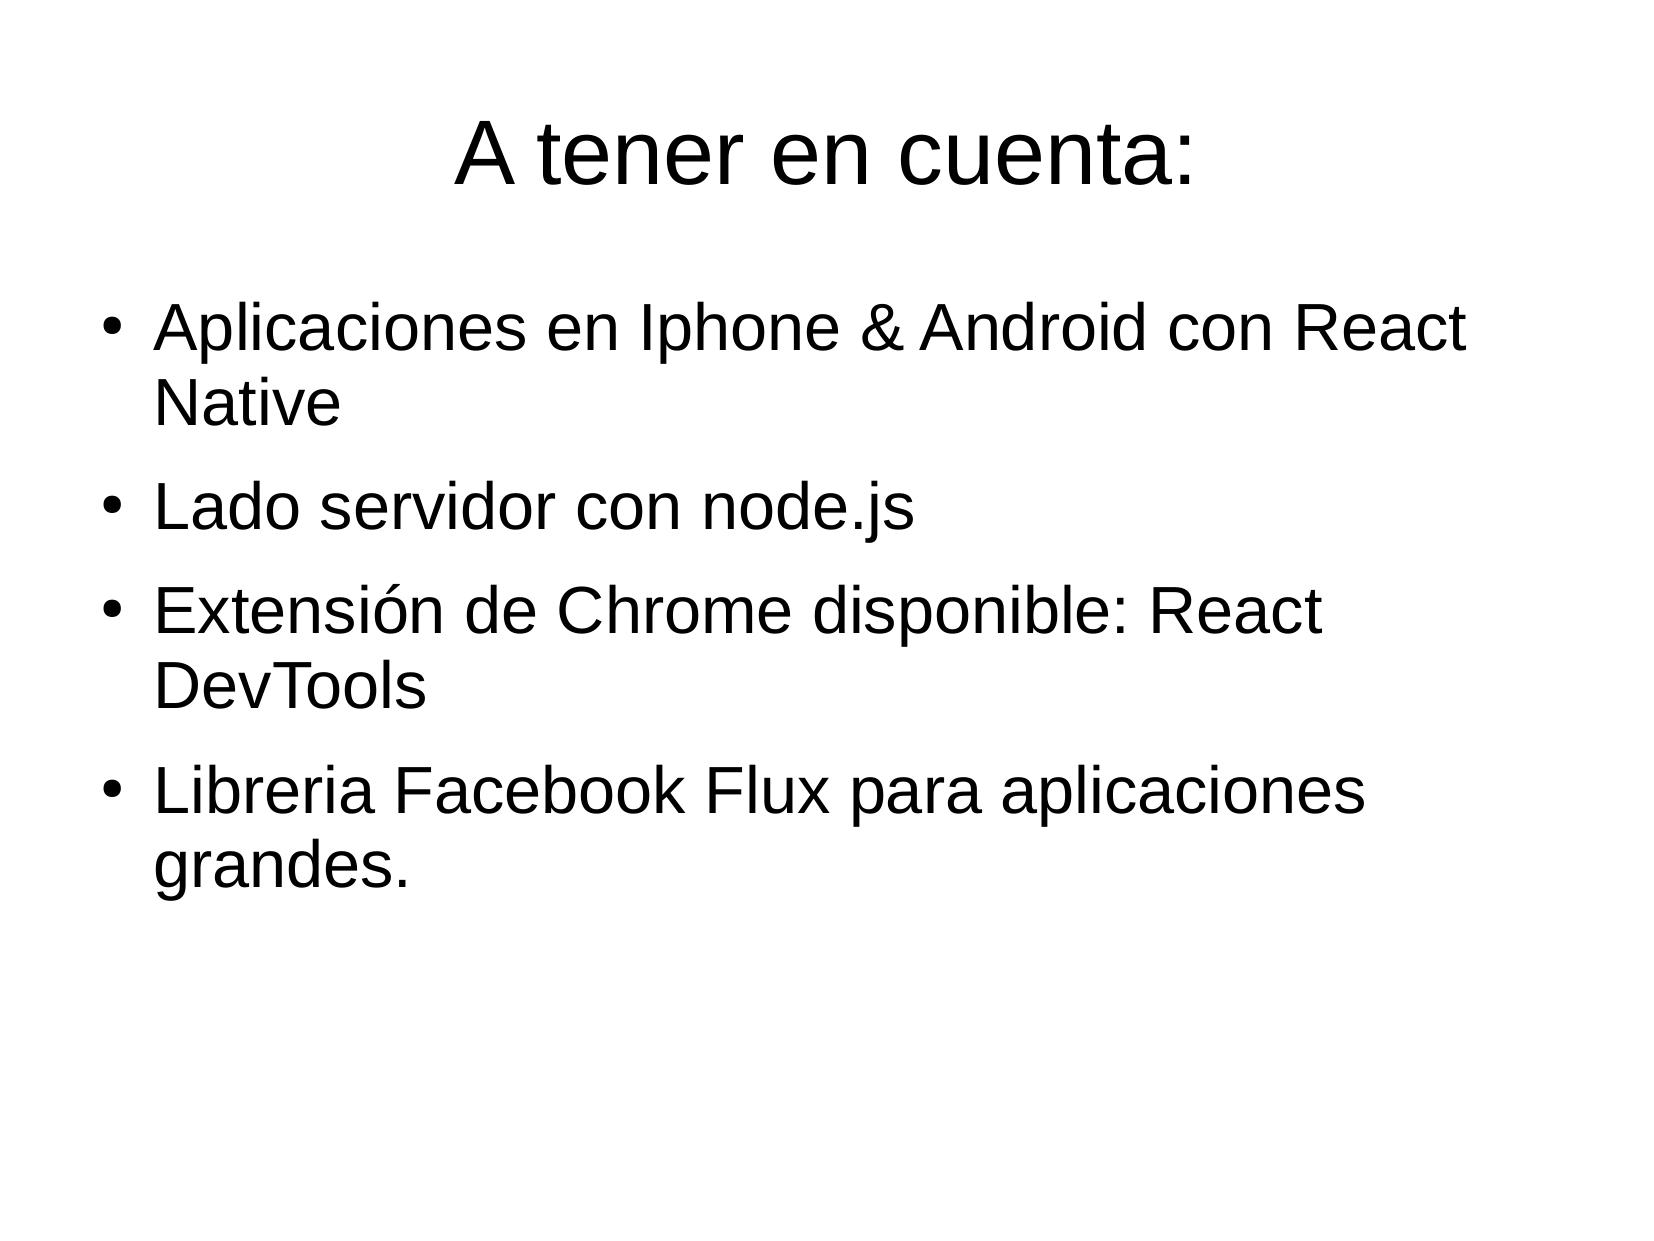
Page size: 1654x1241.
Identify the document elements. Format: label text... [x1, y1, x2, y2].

list Aplicaciones en Iphone & Android con React Native Lado servidor con node.js Extensión de Chrome disponible: React DevTools Libreria Facebook Flux para aplicaciones grandes. [82, 290, 1571, 1010]
title A tener en cuenta: [82, 49, 1571, 257]
